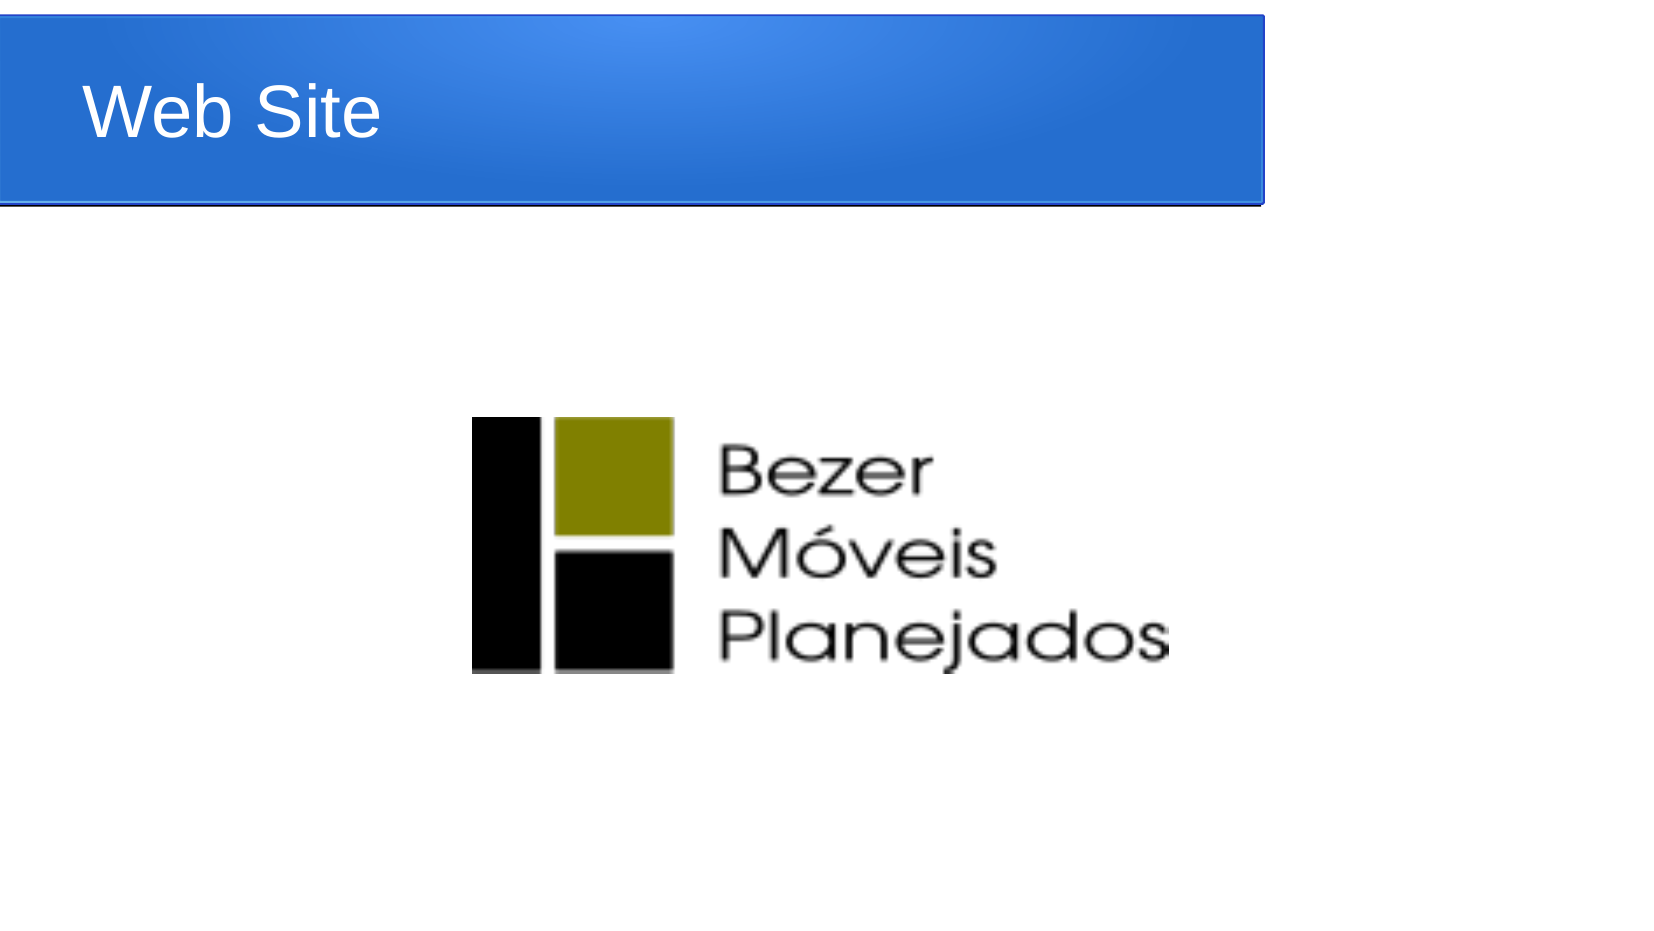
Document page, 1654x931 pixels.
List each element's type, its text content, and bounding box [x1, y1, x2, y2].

picture [472, 417, 1169, 674]
title Web Site [82, 35, 1235, 189]
